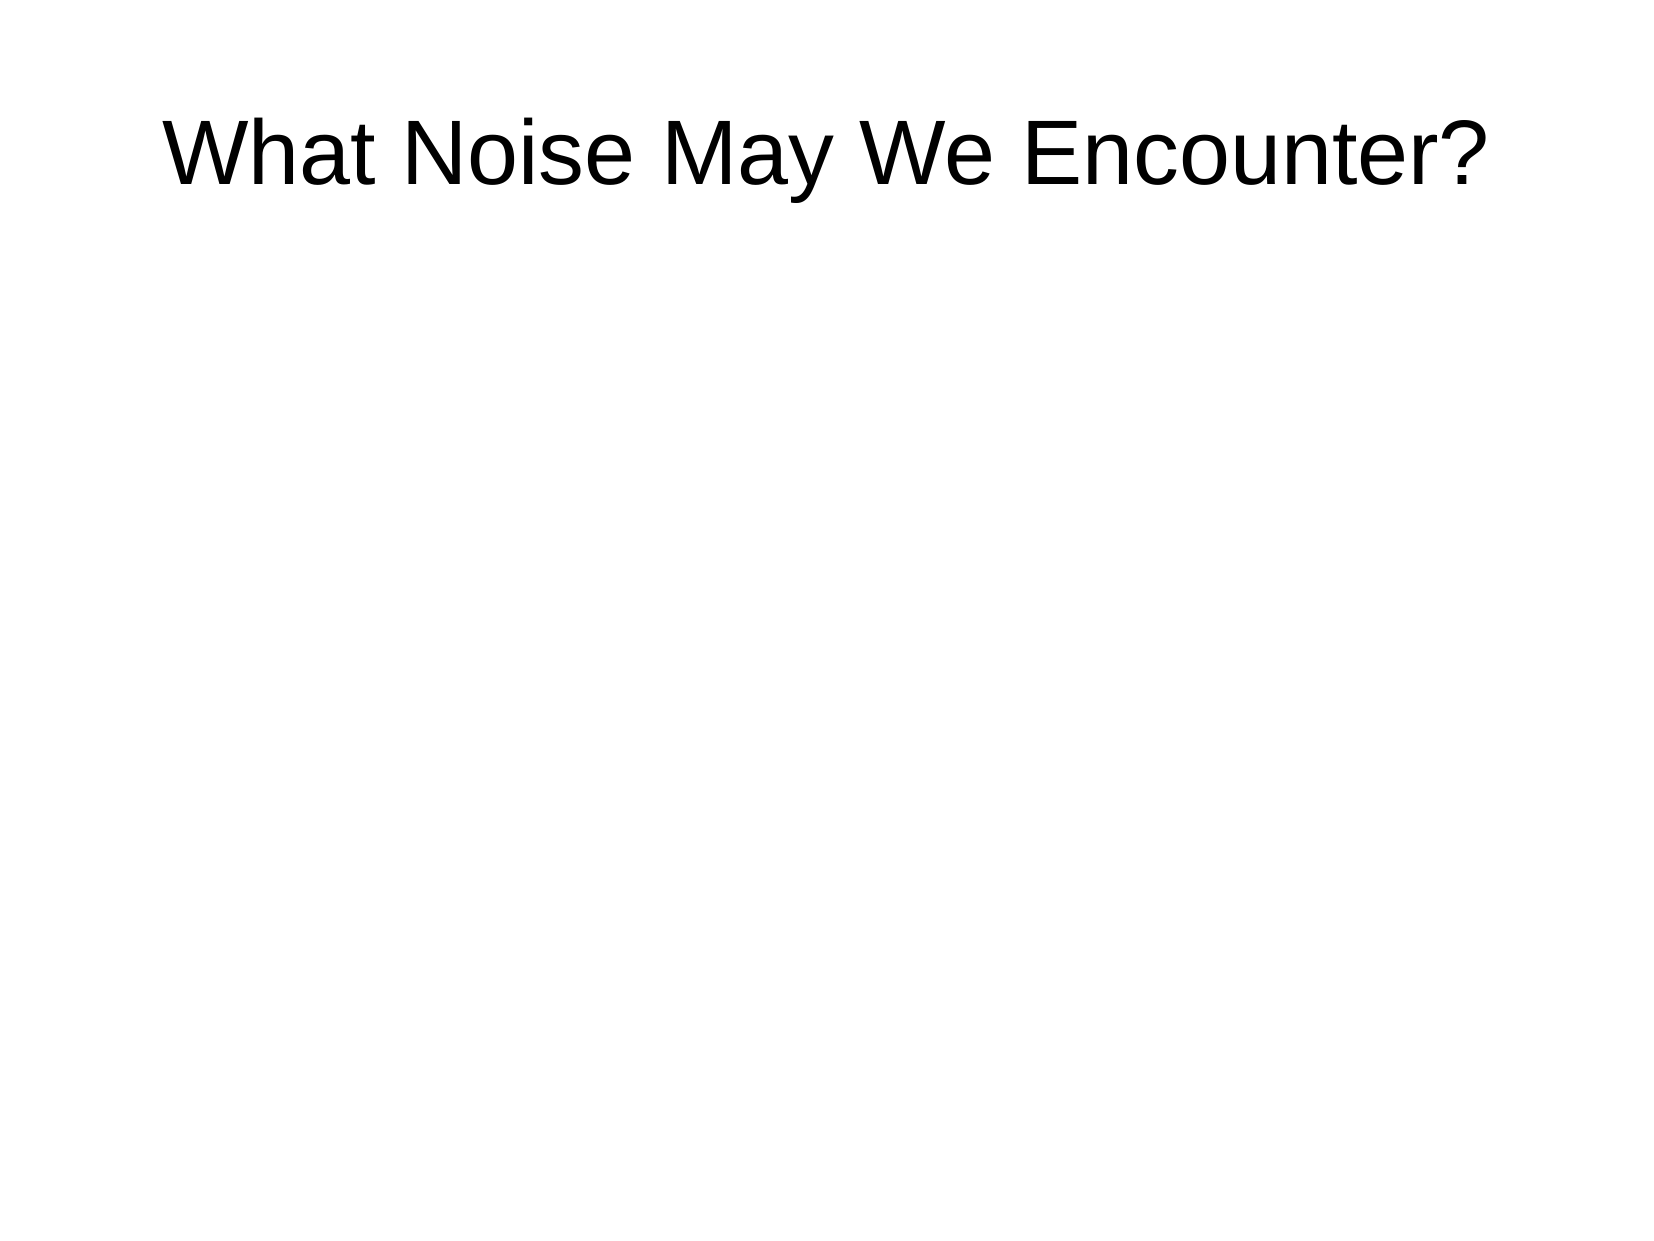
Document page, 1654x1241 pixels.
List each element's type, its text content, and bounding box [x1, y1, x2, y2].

title What Noise May We Encounter? [82, 49, 1571, 257]
